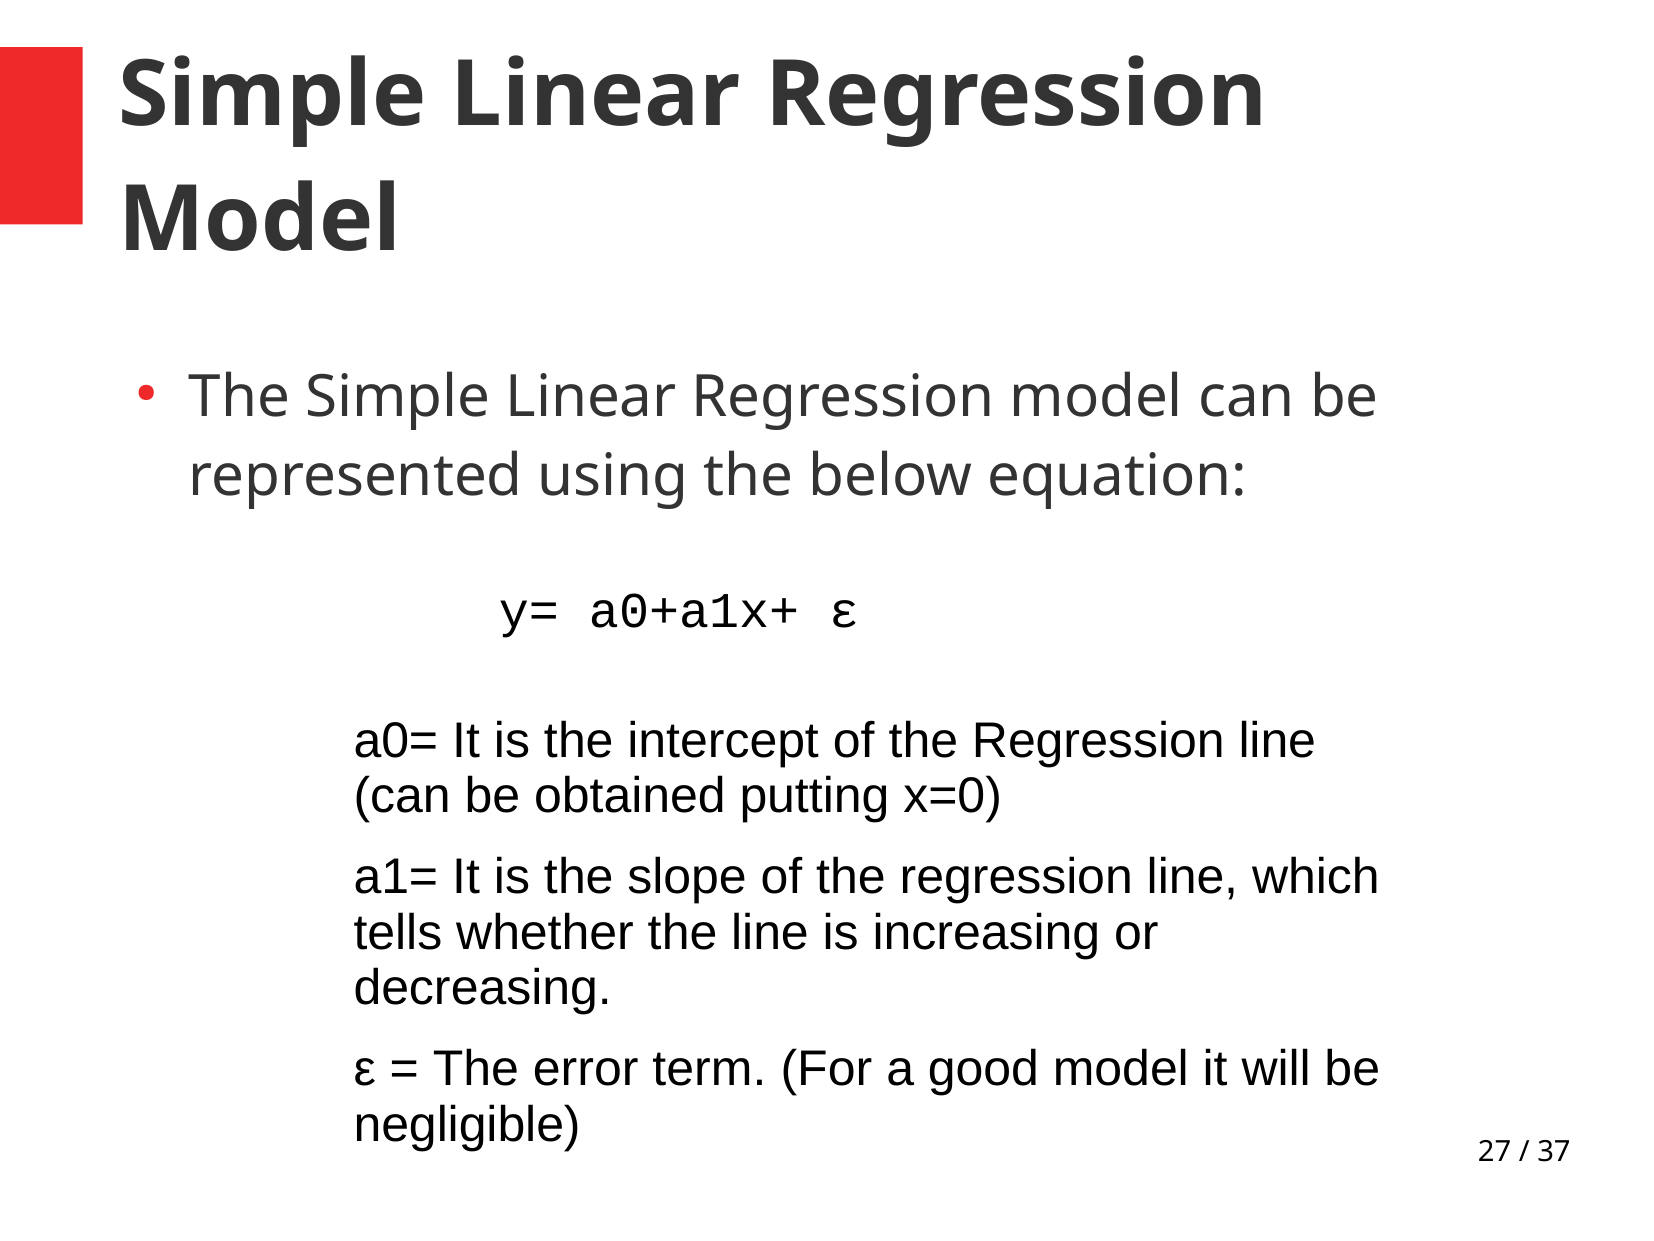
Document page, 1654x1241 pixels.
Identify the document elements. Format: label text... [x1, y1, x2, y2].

title Simple Linear Regression Model [118, 28, 1571, 278]
text_box a0= It is the intercept of the Regression line (can be obtained putting x=0) a1= It is the slope of the regression line, which tells whether the line is increasing or decreasing. ε = The error term. (For a good model it will be negligible) [338, 704, 1441, 1240]
text_box y= a0+a1x+ ε [484, 577, 945, 674]
list The Simple Linear Regression model can be represented using the below equation: [118, 354, 1536, 1074]
